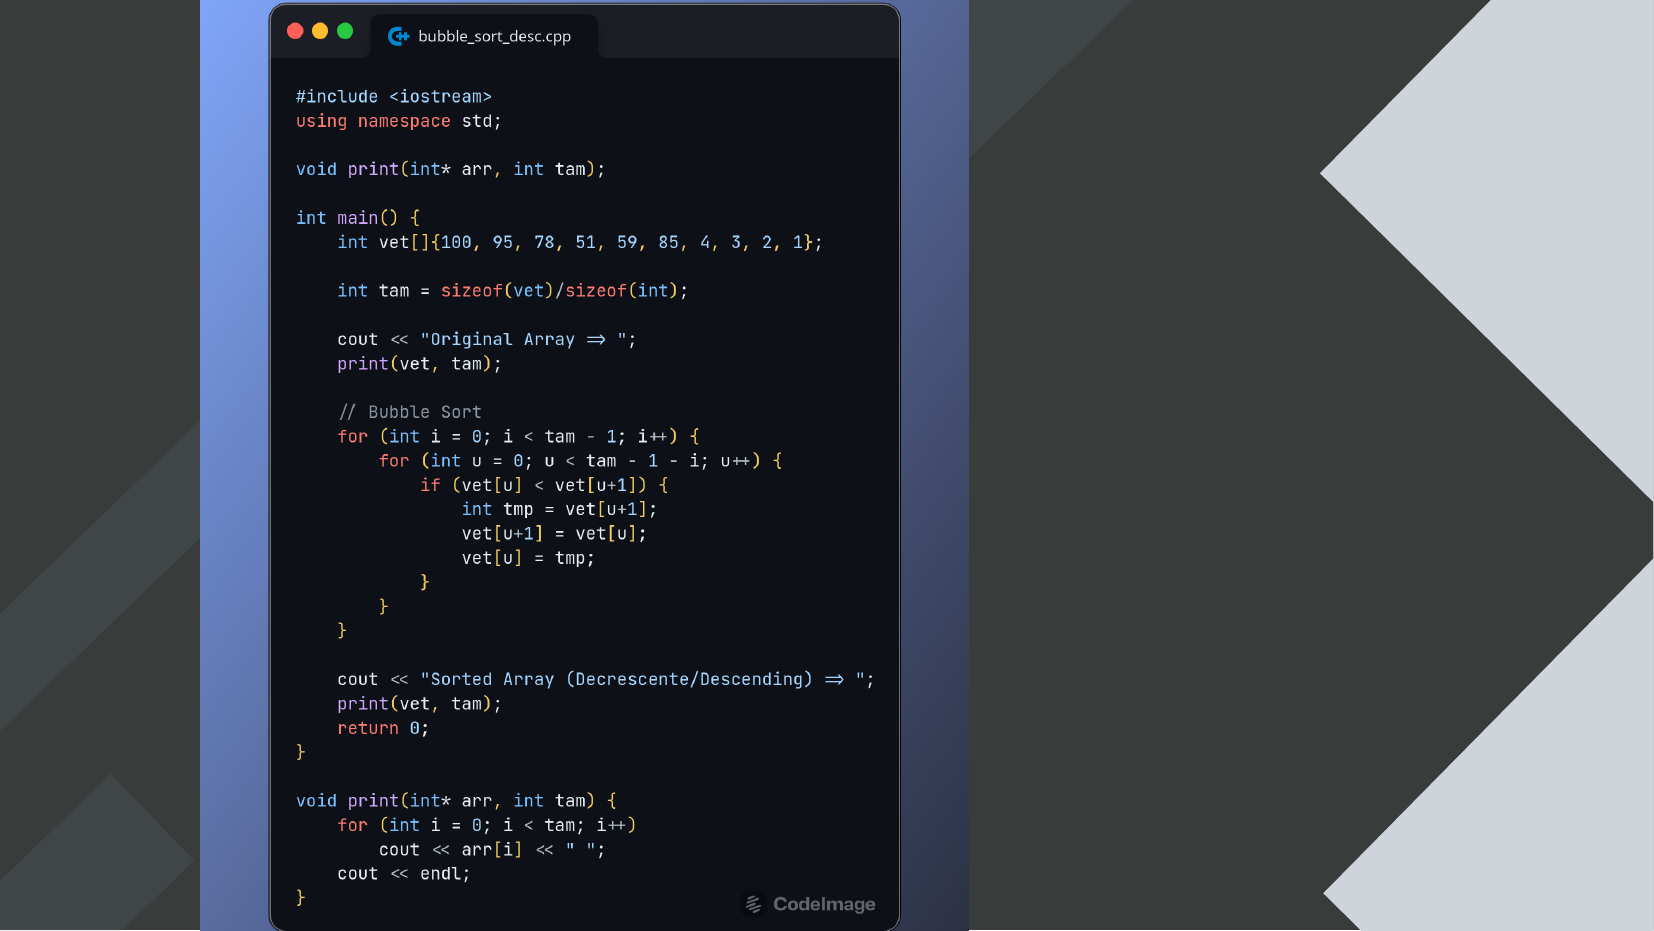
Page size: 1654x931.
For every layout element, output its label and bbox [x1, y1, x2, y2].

picture [200, 0, 969, 931]
